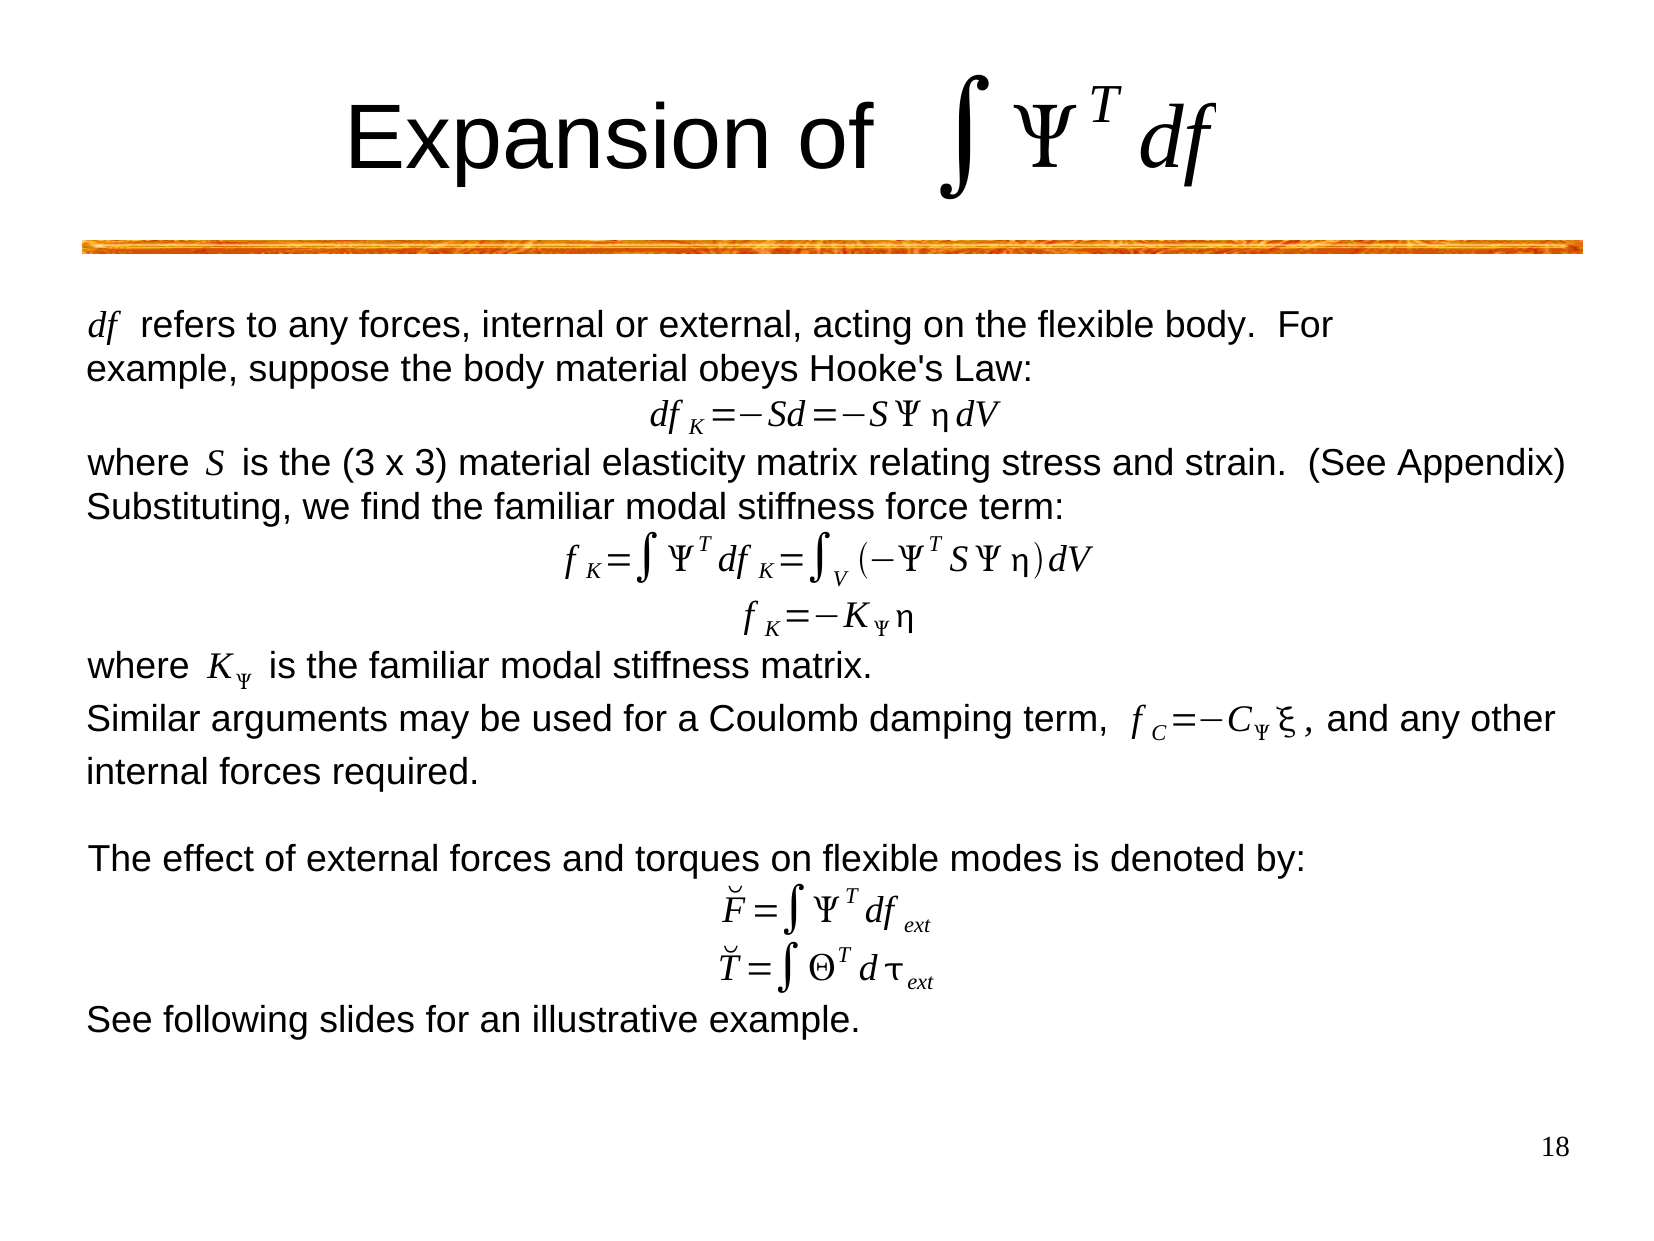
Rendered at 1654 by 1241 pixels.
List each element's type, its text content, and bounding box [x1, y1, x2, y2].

picture [82, 240, 1583, 254]
chart [920, 67, 1216, 207]
chart [79, 303, 1572, 1041]
title Expansion of [82, 56, 1571, 218]
